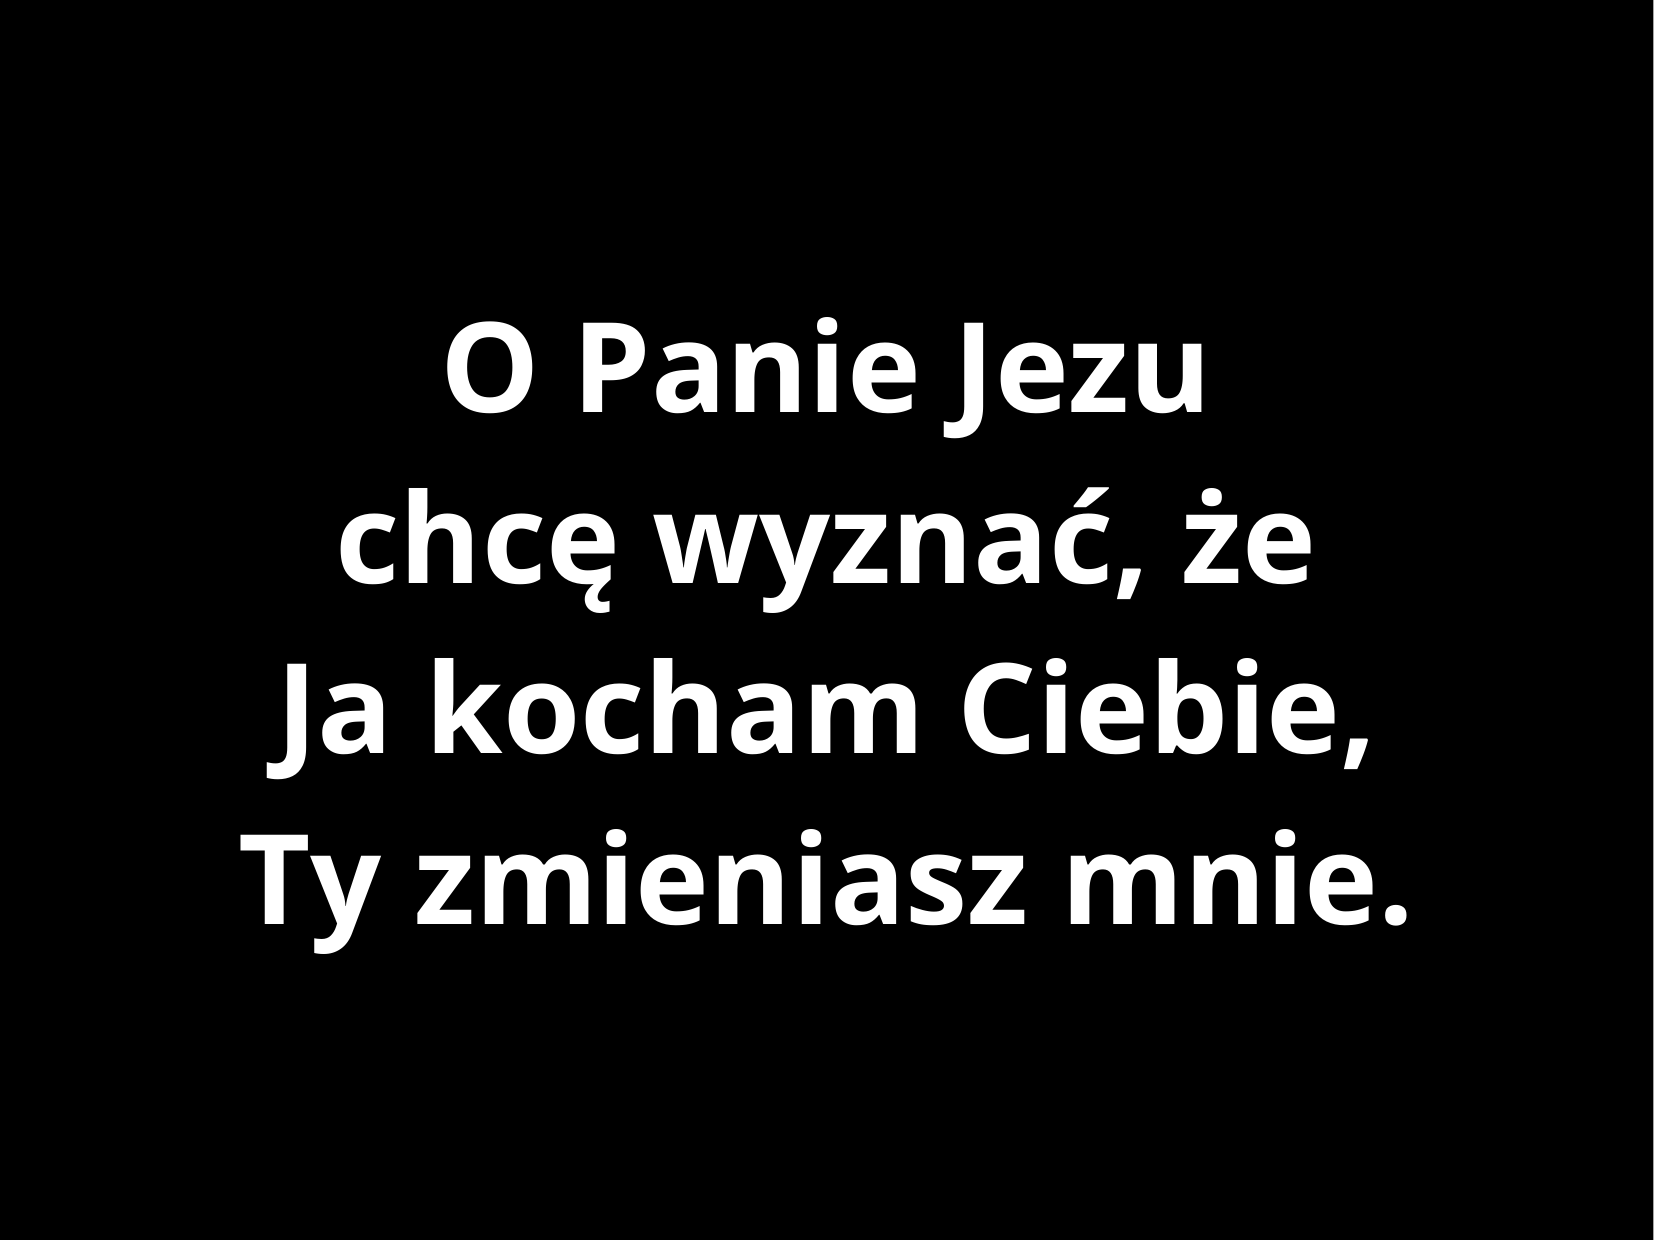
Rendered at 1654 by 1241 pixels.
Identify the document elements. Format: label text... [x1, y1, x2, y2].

title O Panie Jezu chcę wyznać, że Ja kocham Ciebie, Ty zmieniasz mnie. [0, 0, 1654, 1241]
